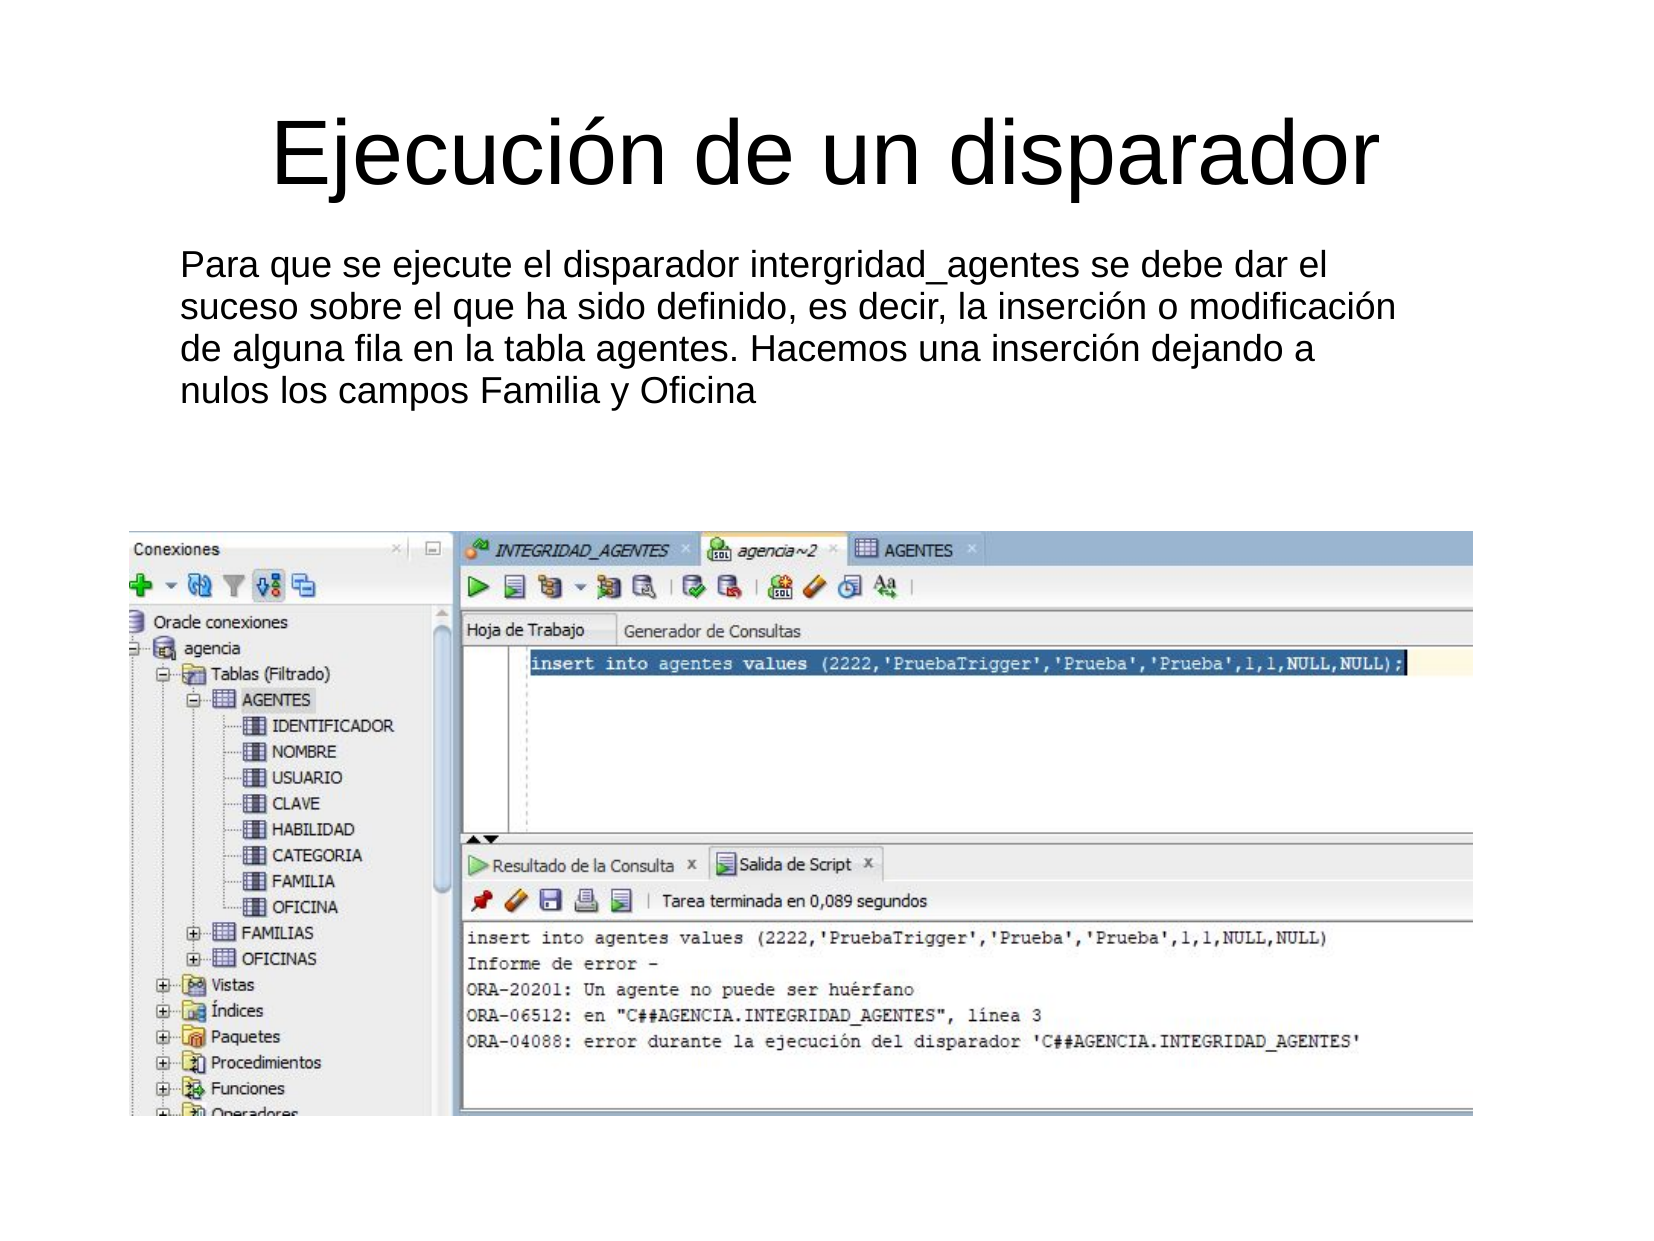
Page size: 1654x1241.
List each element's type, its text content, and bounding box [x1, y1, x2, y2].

text_box Para que se ejecute el disparador intergridad_agentes se debe dar el suceso sobre el que ha sido definido, es decir, la inserción o modificación de alguna fila en la tabla agentes. Hacemos una inserción dejando a nulos los campos Familia y Oficina [165, 236, 1418, 449]
picture [129, 531, 1473, 1116]
title Ejecución de un disparador [82, 49, 1571, 257]
